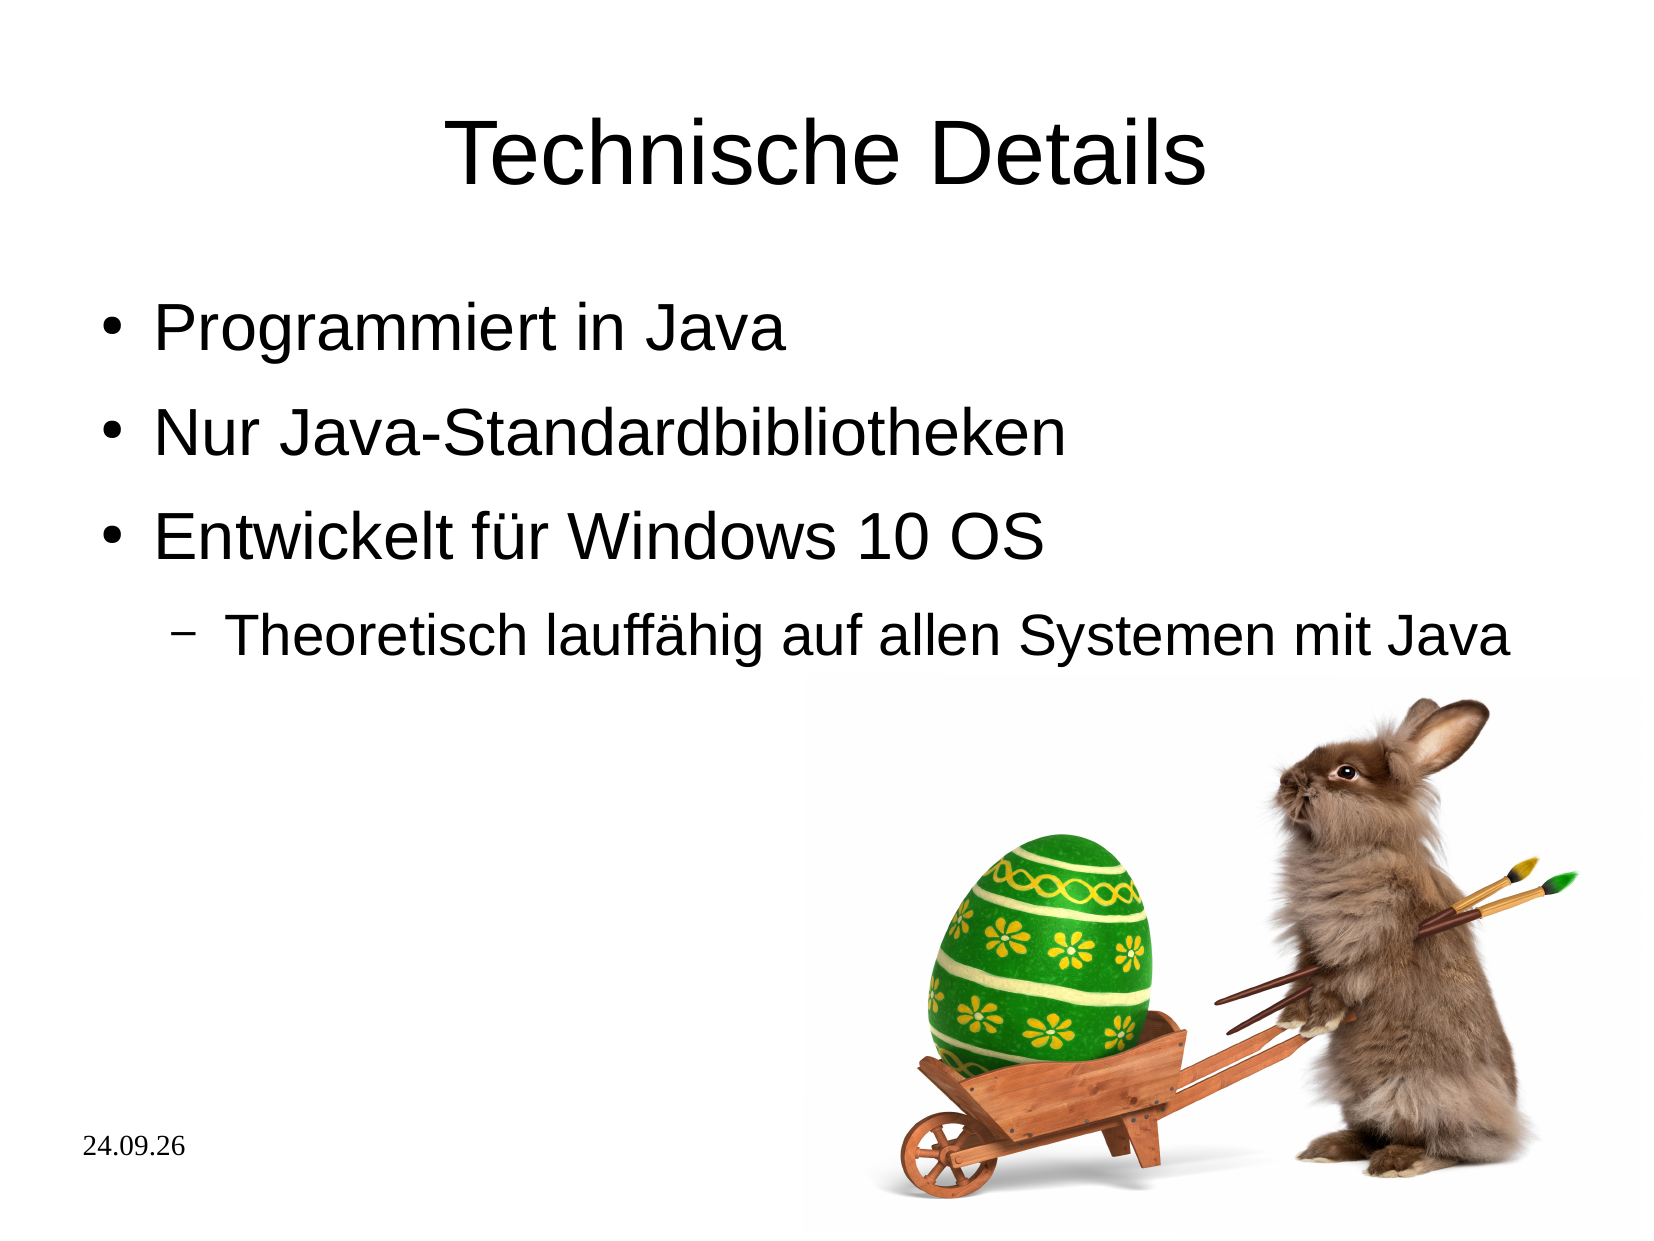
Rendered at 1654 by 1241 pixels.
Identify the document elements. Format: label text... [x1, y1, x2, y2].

picture [805, 678, 1641, 1235]
list Programmiert in Java Nur Java-Standardbibliotheken Entwickelt für Windows 10 OS Theoretisch lauffähig auf allen Systemen mit Java [82, 290, 1571, 1109]
title Technische Details [82, 49, 1571, 257]
